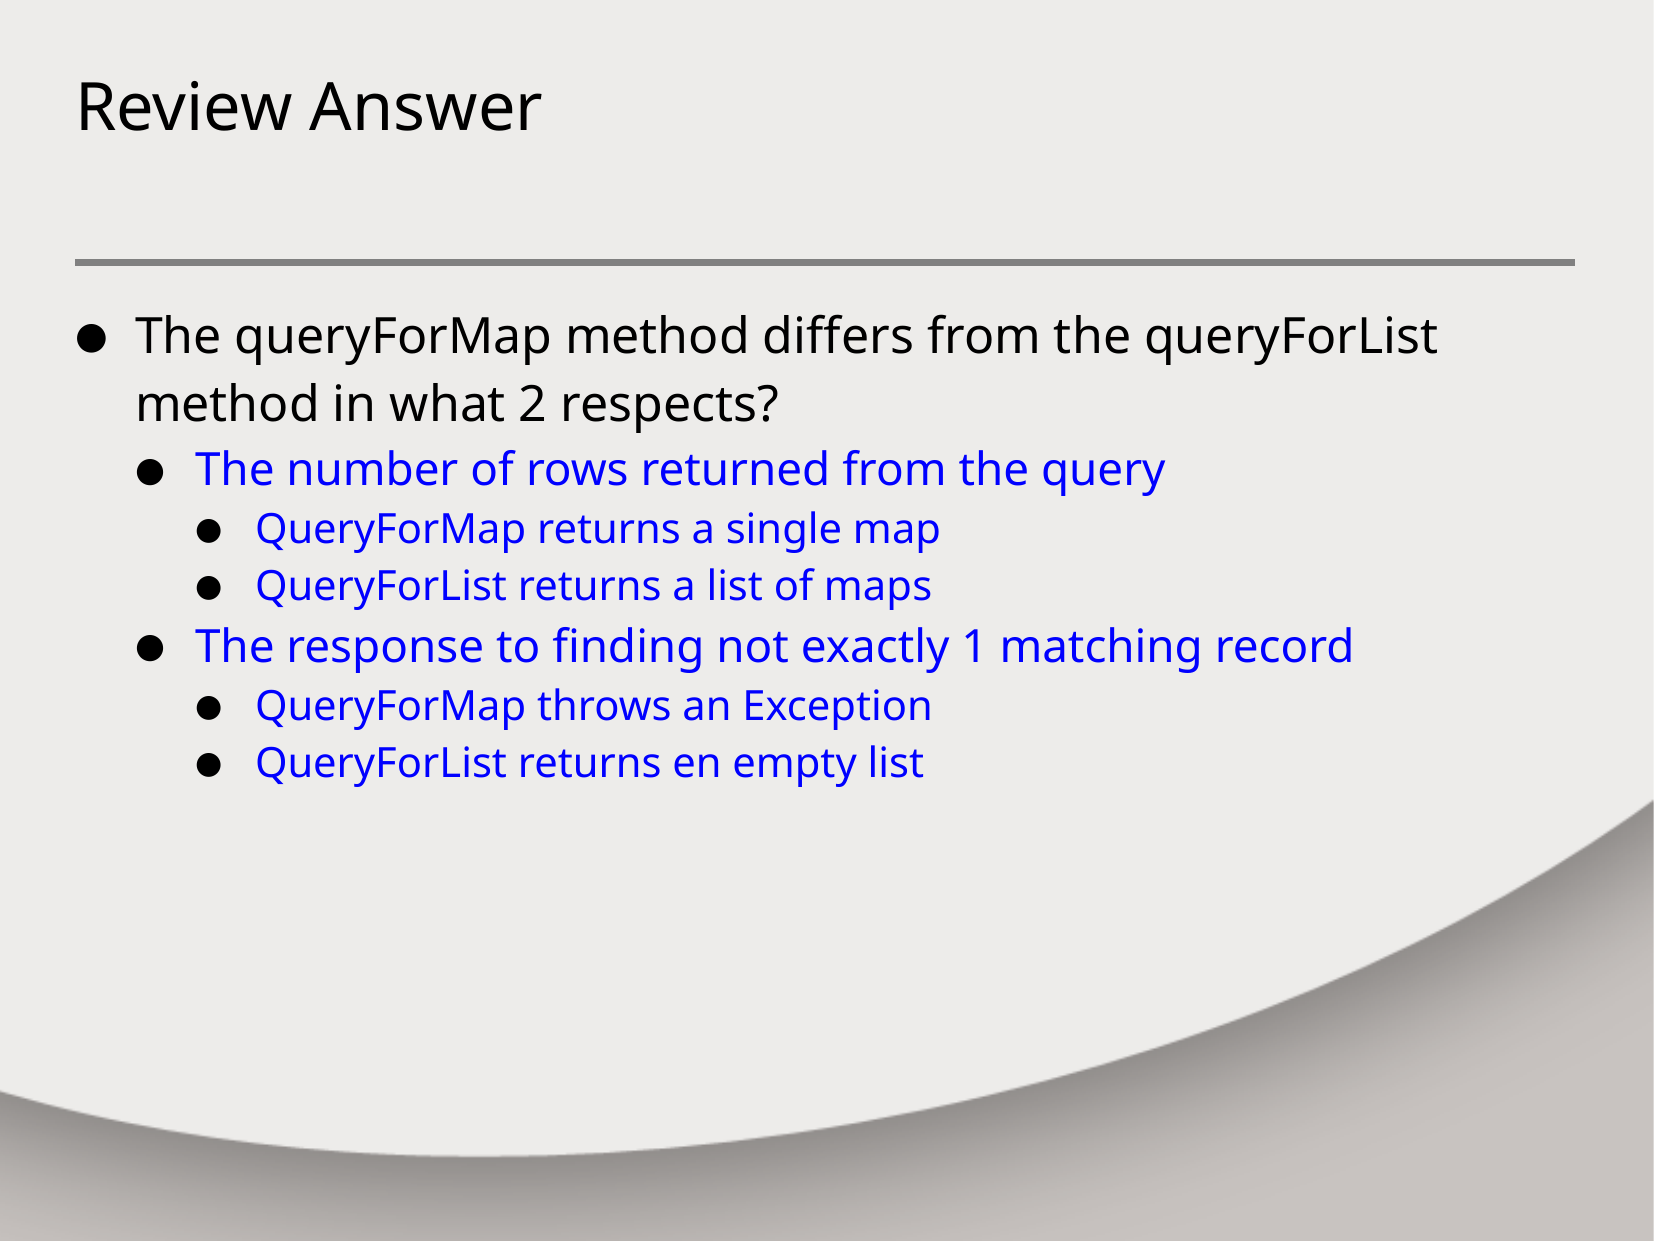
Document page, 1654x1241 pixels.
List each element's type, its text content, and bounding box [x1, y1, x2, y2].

title Review Answer [75, 75, 1576, 226]
list The queryForMap method differs from the queryForList method in what 2 respects? The number of rows returned from the query QueryForMap returns a single map QueryForList returns a list of maps The response to finding not exactly 1 matching record QueryForMap throws an Exception QueryForList returns en empty list [75, 300, 1576, 1163]
picture [0, 0, 1654, 1241]
